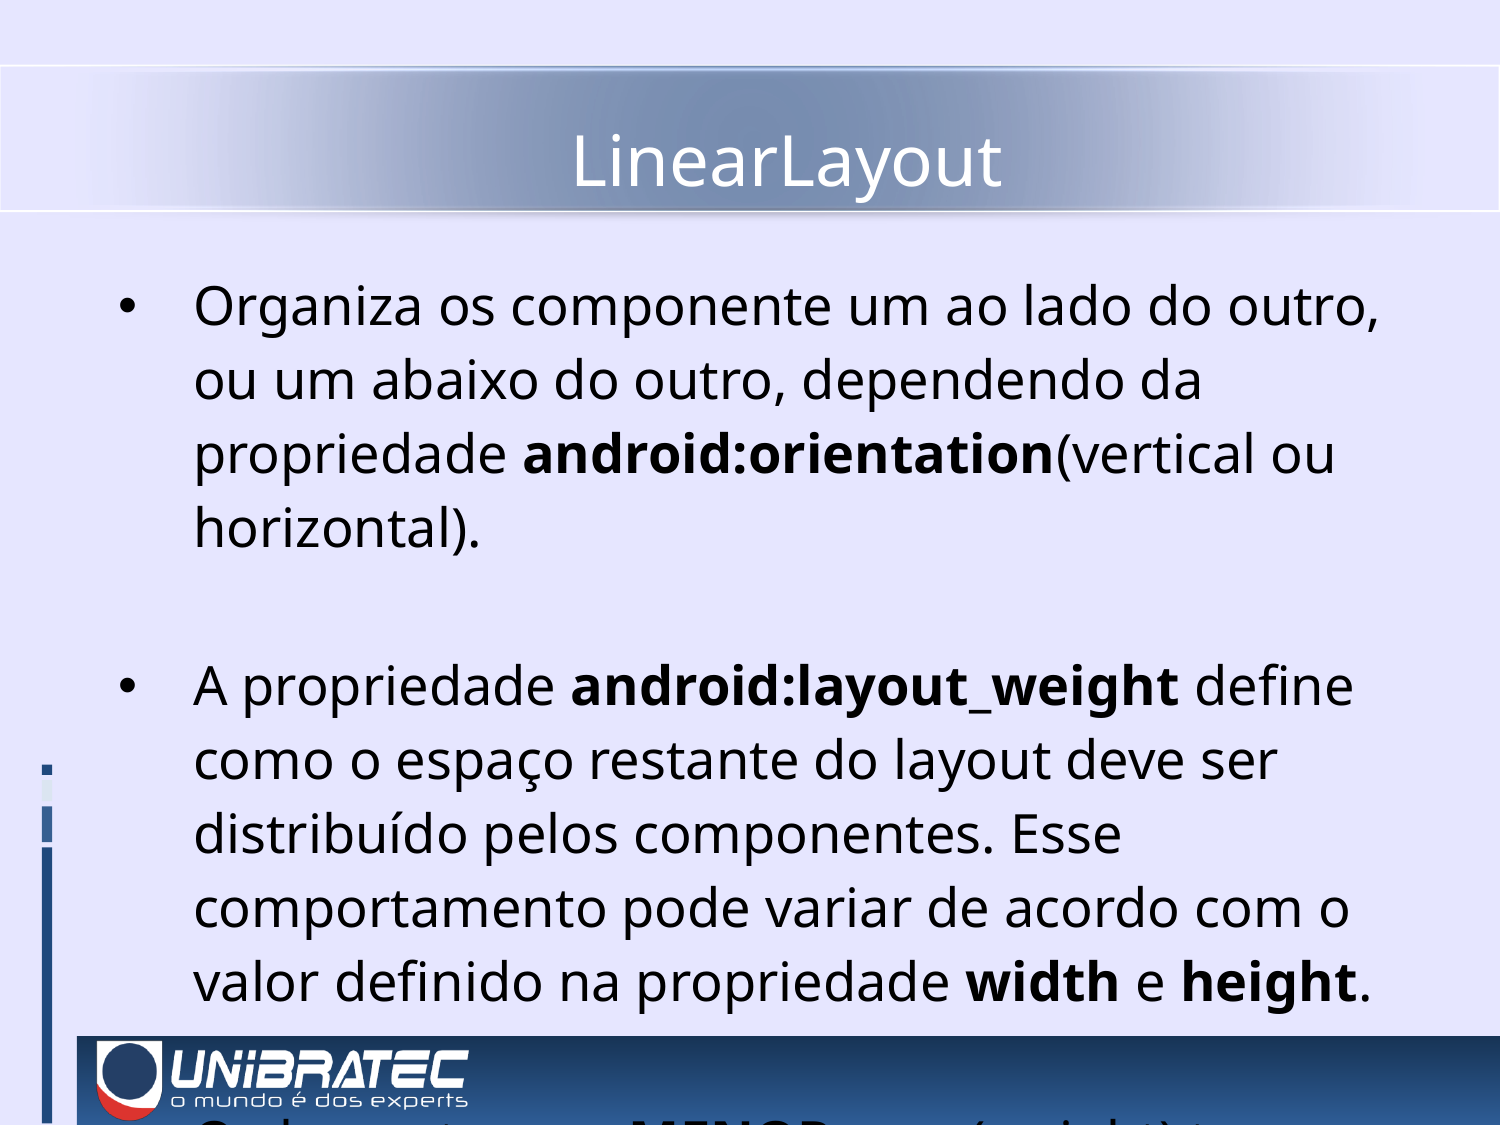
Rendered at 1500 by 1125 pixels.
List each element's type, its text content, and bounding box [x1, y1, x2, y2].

picture [96, 1040, 469, 1121]
title LinearLayout [150, 84, 1424, 233]
subtitle Organiza os componente um ao lado do outro, ou um abaixo do outro, dependendo da propriedade android:orientation(vertical ou horizontal). A propriedade android:layout_weight define como o espaço restante do layout deve ser distribuído pelos componentes. Esse comportamento pode variar de acordo com o valor definido na propriedade width e height. O elemento com MENOR peso(weight) tem MAIOR prioridade. [118, 267, 1421, 1117]
picture [0, 58, 1500, 227]
